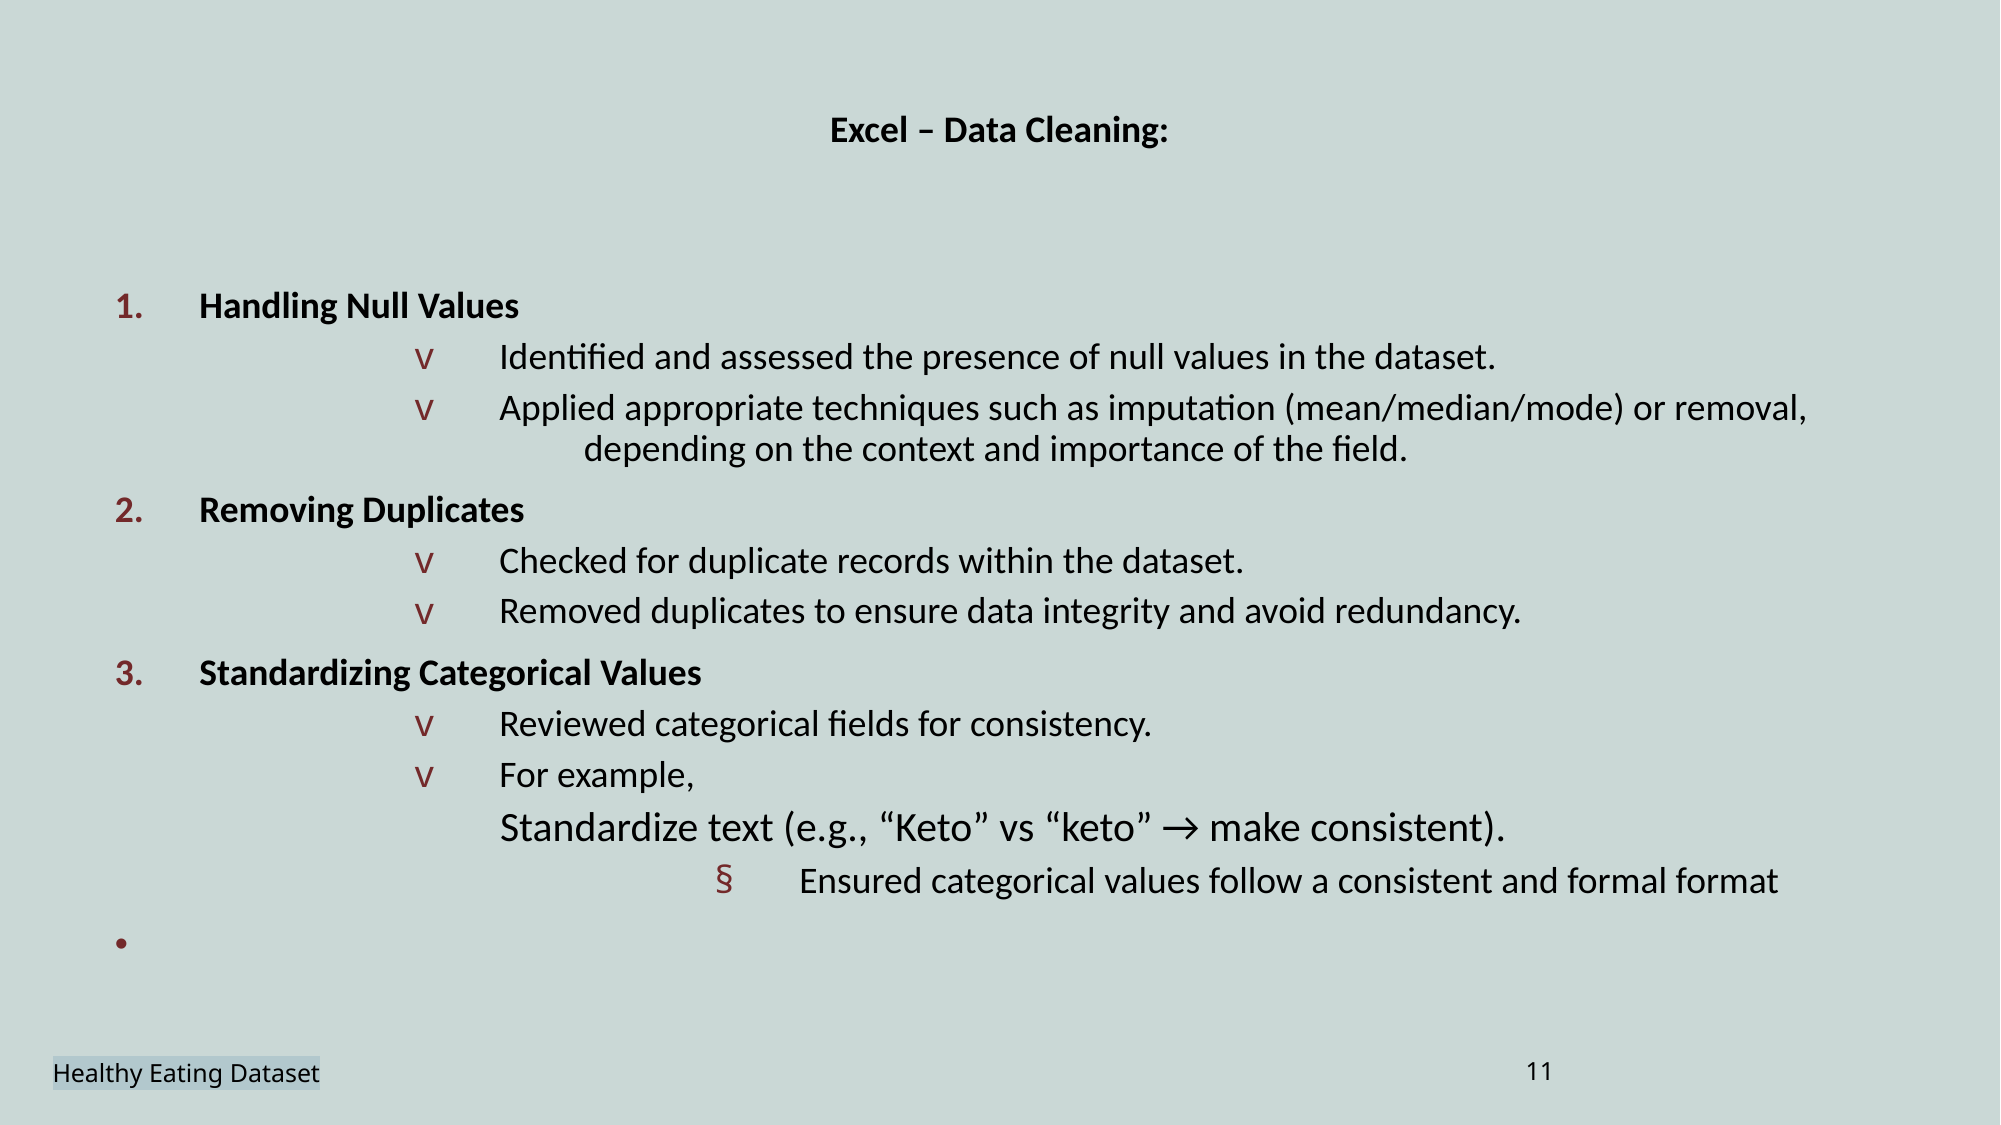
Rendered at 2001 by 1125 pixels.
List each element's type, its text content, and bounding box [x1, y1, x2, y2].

text_box [1510, 1042, 1961, 1103]
list Handling Null Values Identified and assessed the presence of null values in the dataset. Applied appropriate techniques such as imputation (mean/median/mode) or removal, depending on the context and importance of the field. Removing Duplicates Checked for duplicate records within the dataset. Removed duplicates to ensure data integrity and avoid redundancy. Standardizing Categorical Values Reviewed categorical fields for consistency. For example, Standardize text (e.g., “Keto” vs “keto” → make consistent). Ensured categorical values follow a consistent and formal format [99, 279, 1900, 1013]
text_box Healthy Eating Dataset [37, 1042, 713, 1103]
title Excel – Data Cleaning: [137, 62, 1863, 204]
